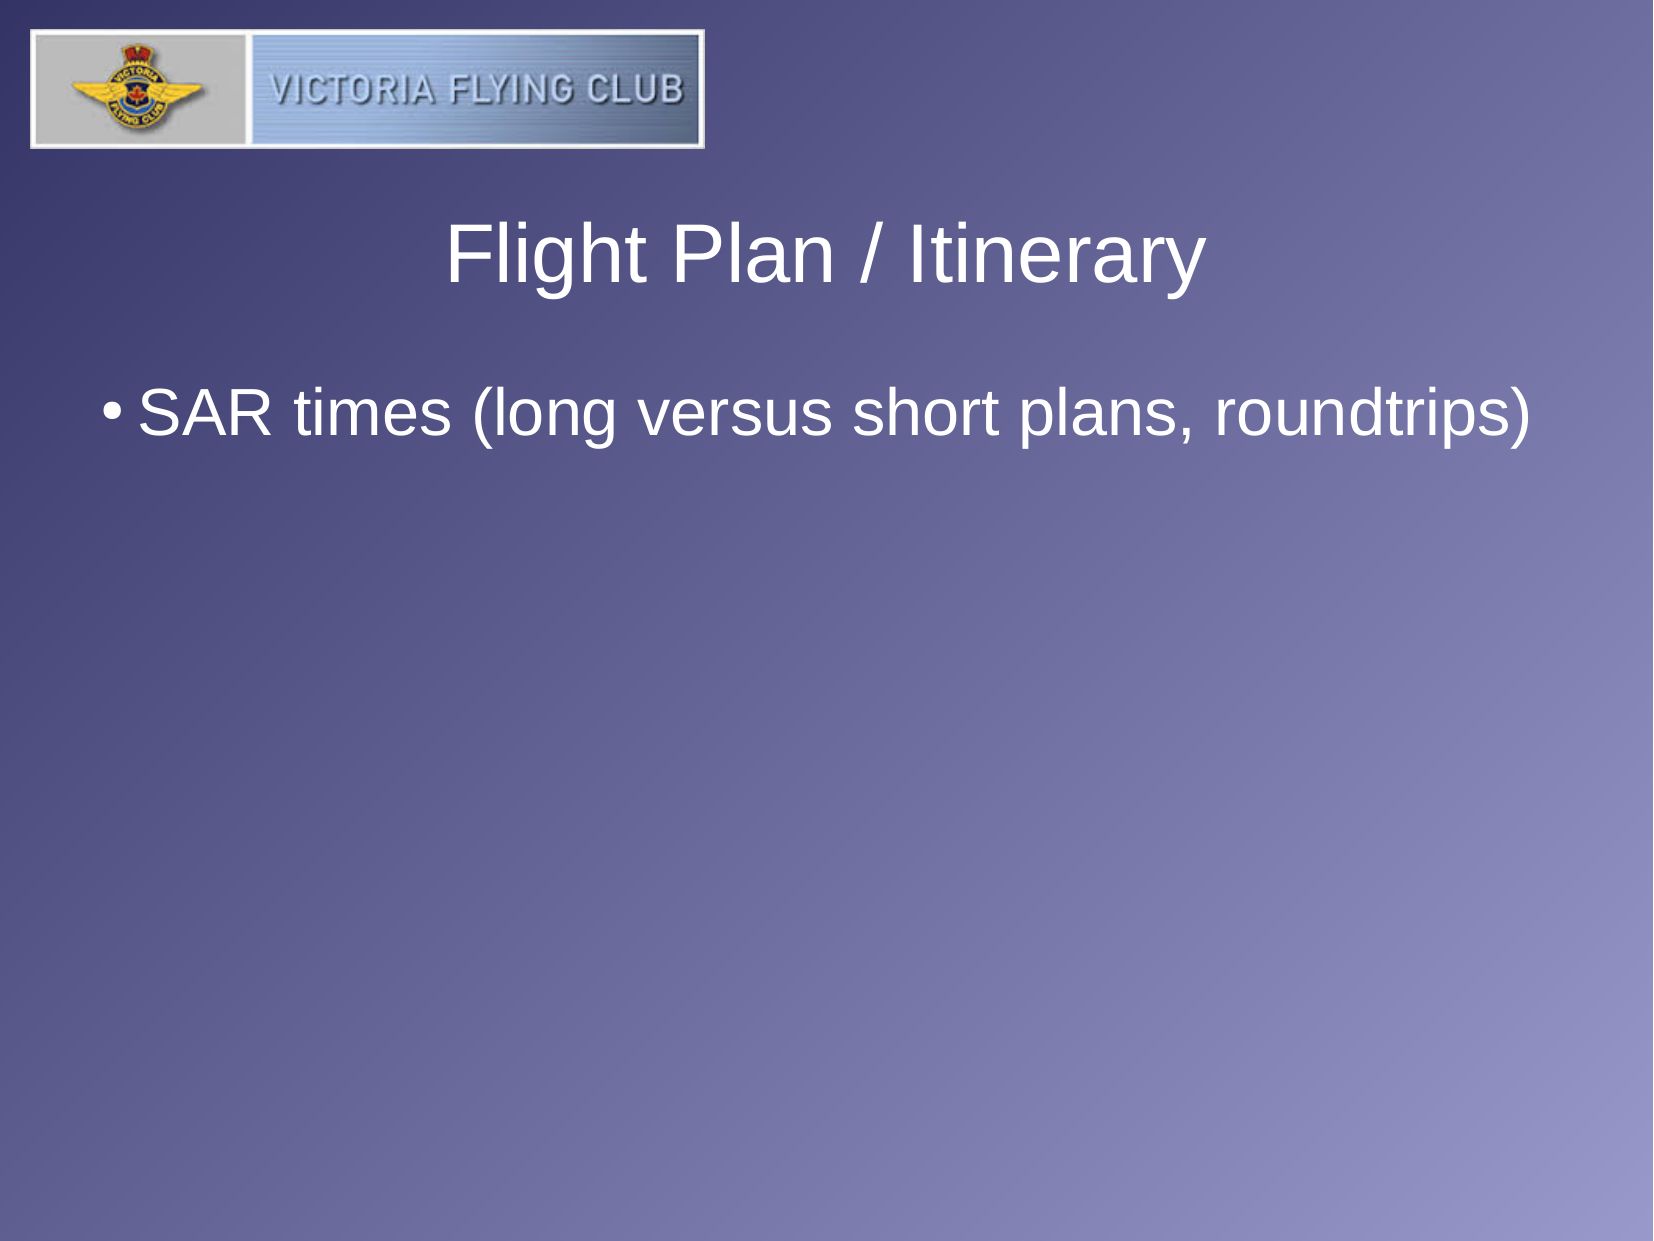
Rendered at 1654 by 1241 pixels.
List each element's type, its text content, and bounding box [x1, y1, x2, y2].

list SAR times (long versus short plans, roundtrips) [82, 375, 1571, 1095]
title Flight Plan / Itinerary [82, 150, 1571, 358]
picture [30, 29, 705, 149]
